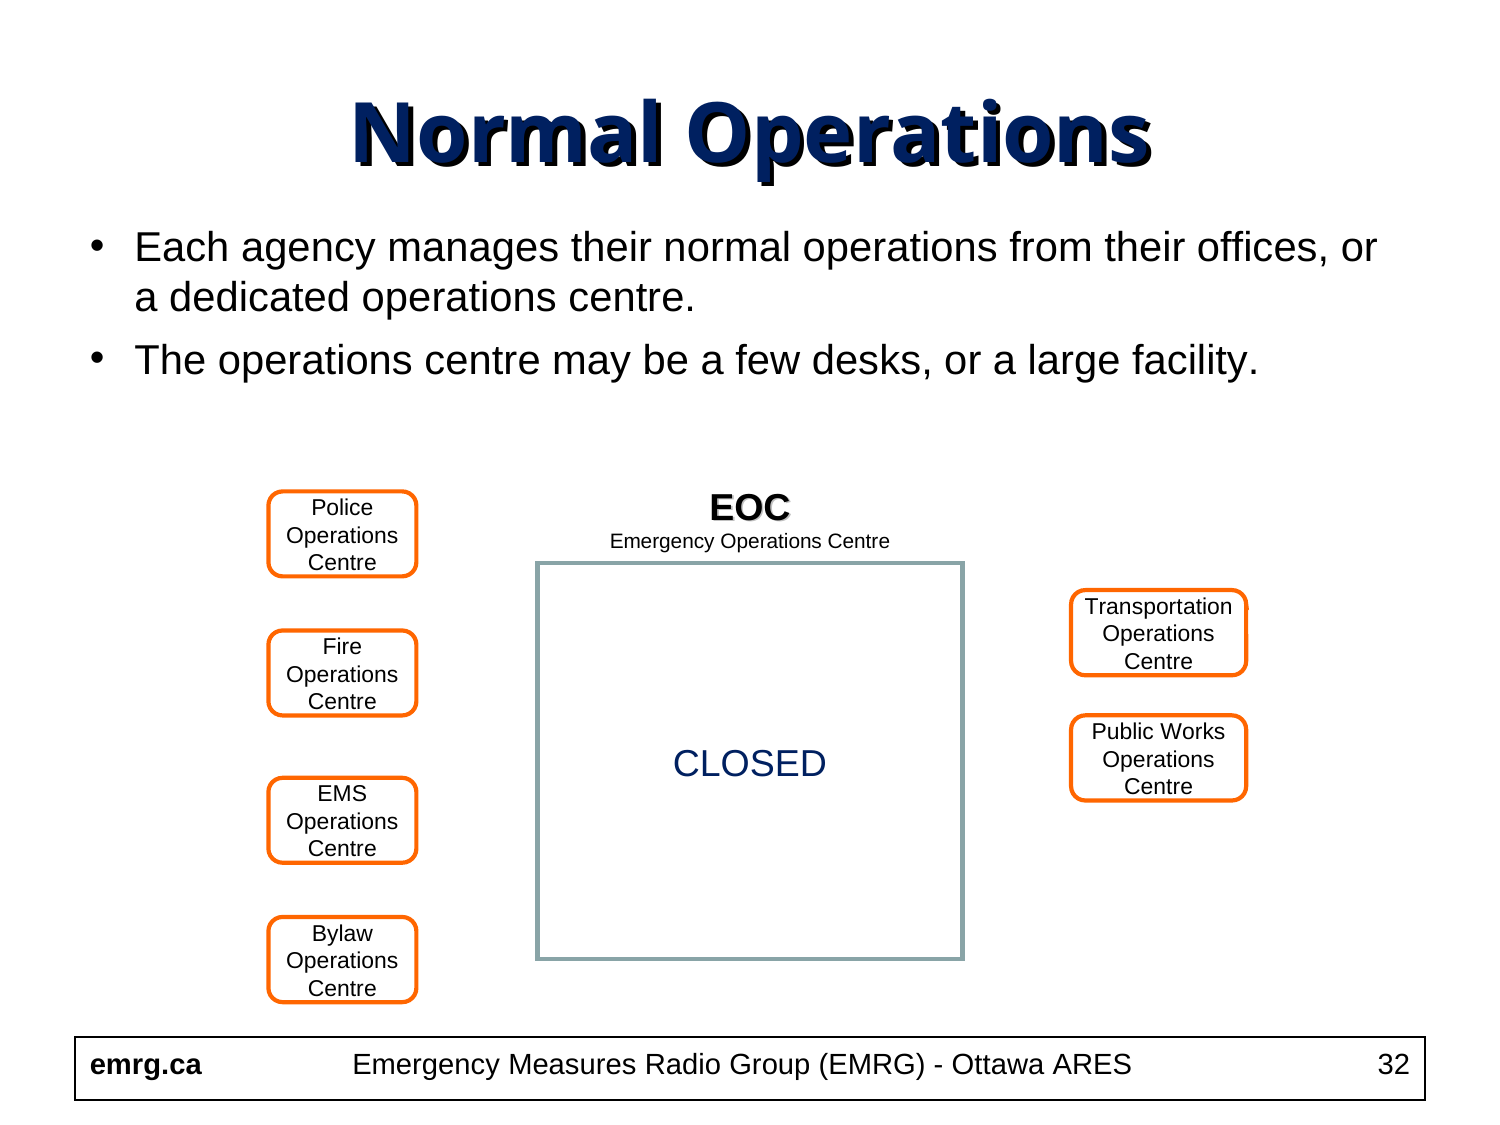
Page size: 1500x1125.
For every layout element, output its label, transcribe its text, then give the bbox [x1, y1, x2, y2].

text_box Transportation Operations Centre [1071, 590, 1247, 676]
text_box <number> [1246, 1037, 1426, 1103]
text_box Public Works Operations Centre [1071, 715, 1247, 801]
text_box EMS Operations Centre [268, 777, 417, 863]
text_box Emergency Measures Radio Group (EMRG) - Ottawa ARES [247, 1037, 1238, 1103]
text_box Fire Operations Centre [268, 630, 417, 716]
text_box CLOSED [537, 563, 963, 960]
text_box Each agency manages their normal operations from their offices, or a dedicated operations centre. The operations centre may be a few desks, or a large facility. [75, 212, 1426, 391]
title Normal Operations [75, 45, 1426, 212]
text_box Police Operations Centre [268, 491, 417, 577]
text_box EOC Emergency Operations Centre [587, 474, 913, 561]
text_box Bylaw Operations Centre [268, 916, 417, 1003]
